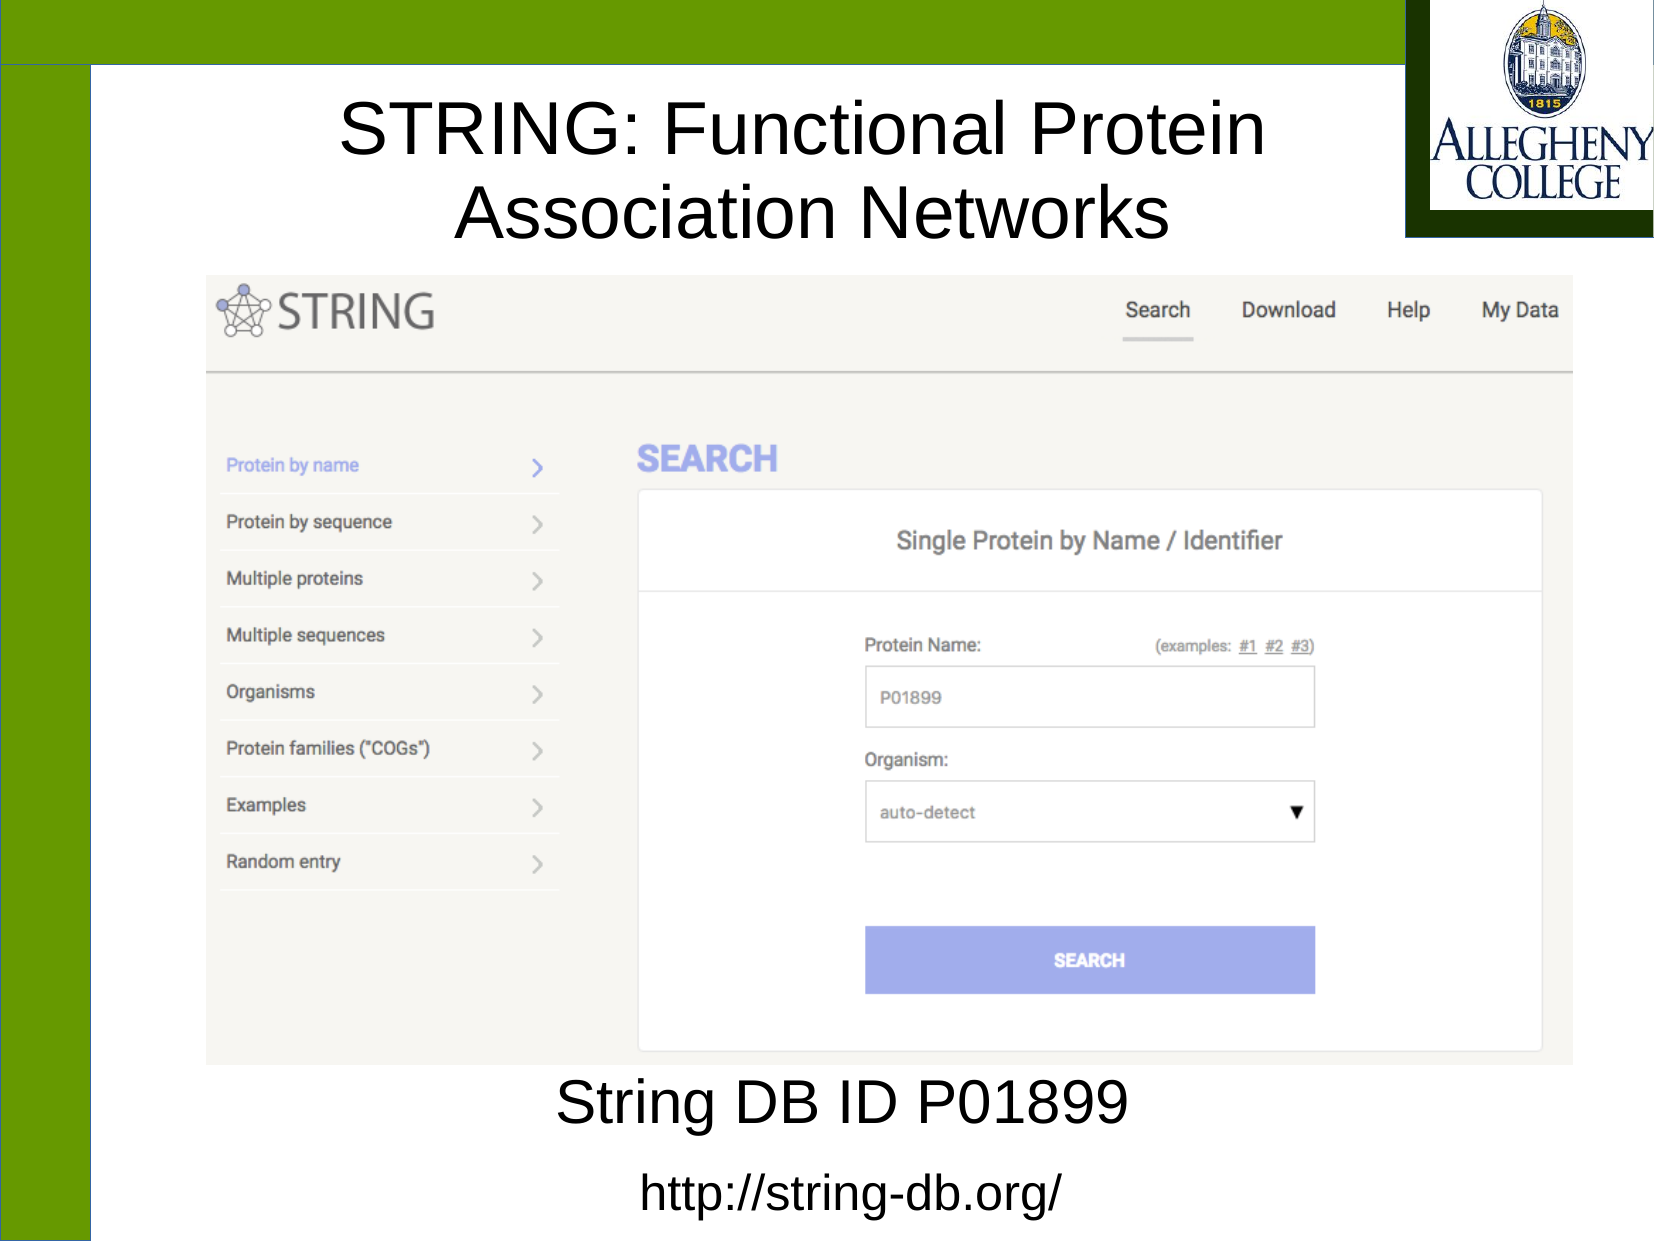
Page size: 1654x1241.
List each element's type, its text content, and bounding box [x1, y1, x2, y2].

title STRING: Functional Protein Association Networks [112, 67, 1515, 275]
picture [206, 275, 1573, 1066]
text_box [0, 0, 1654, 1241]
list String DB ID P01899 http://string-db.org/ [489, 1067, 1295, 1223]
picture [1430, 0, 1654, 210]
